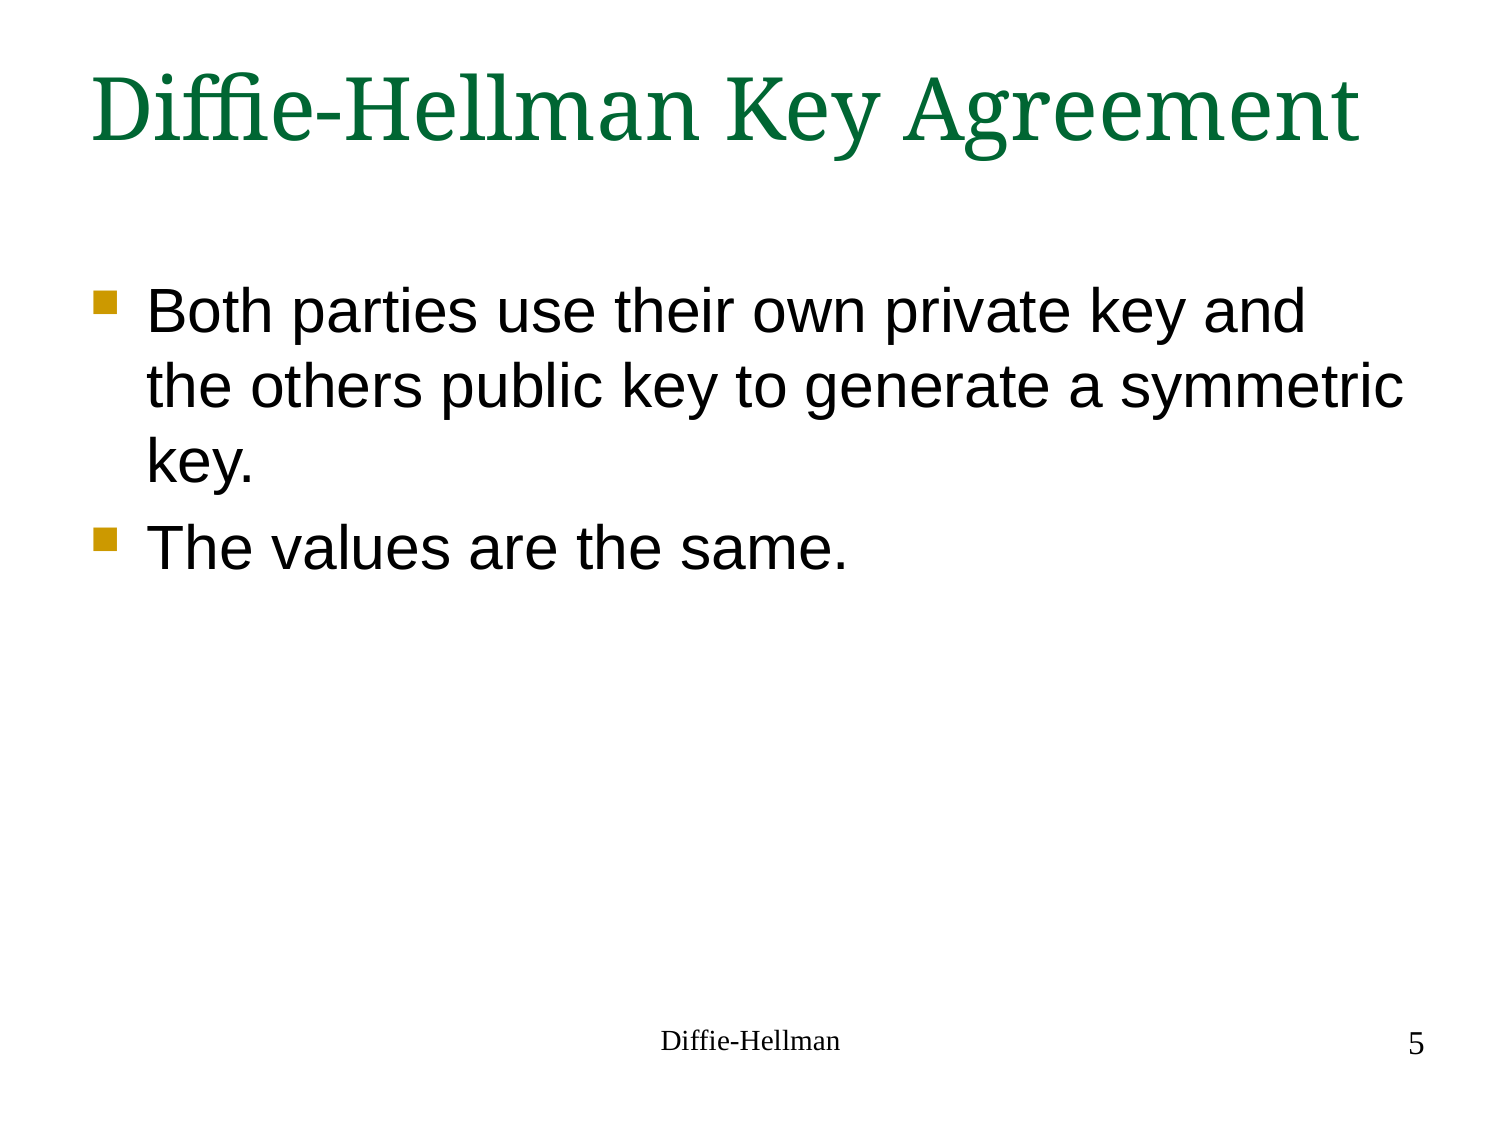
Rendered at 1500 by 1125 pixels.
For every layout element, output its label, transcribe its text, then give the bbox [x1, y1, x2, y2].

title Diffie-Hellman Key Agreement [75, 45, 1425, 233]
list Both parties use their own private key and the others public key to generate a symmetric key. The values are the same. [75, 262, 1425, 1006]
